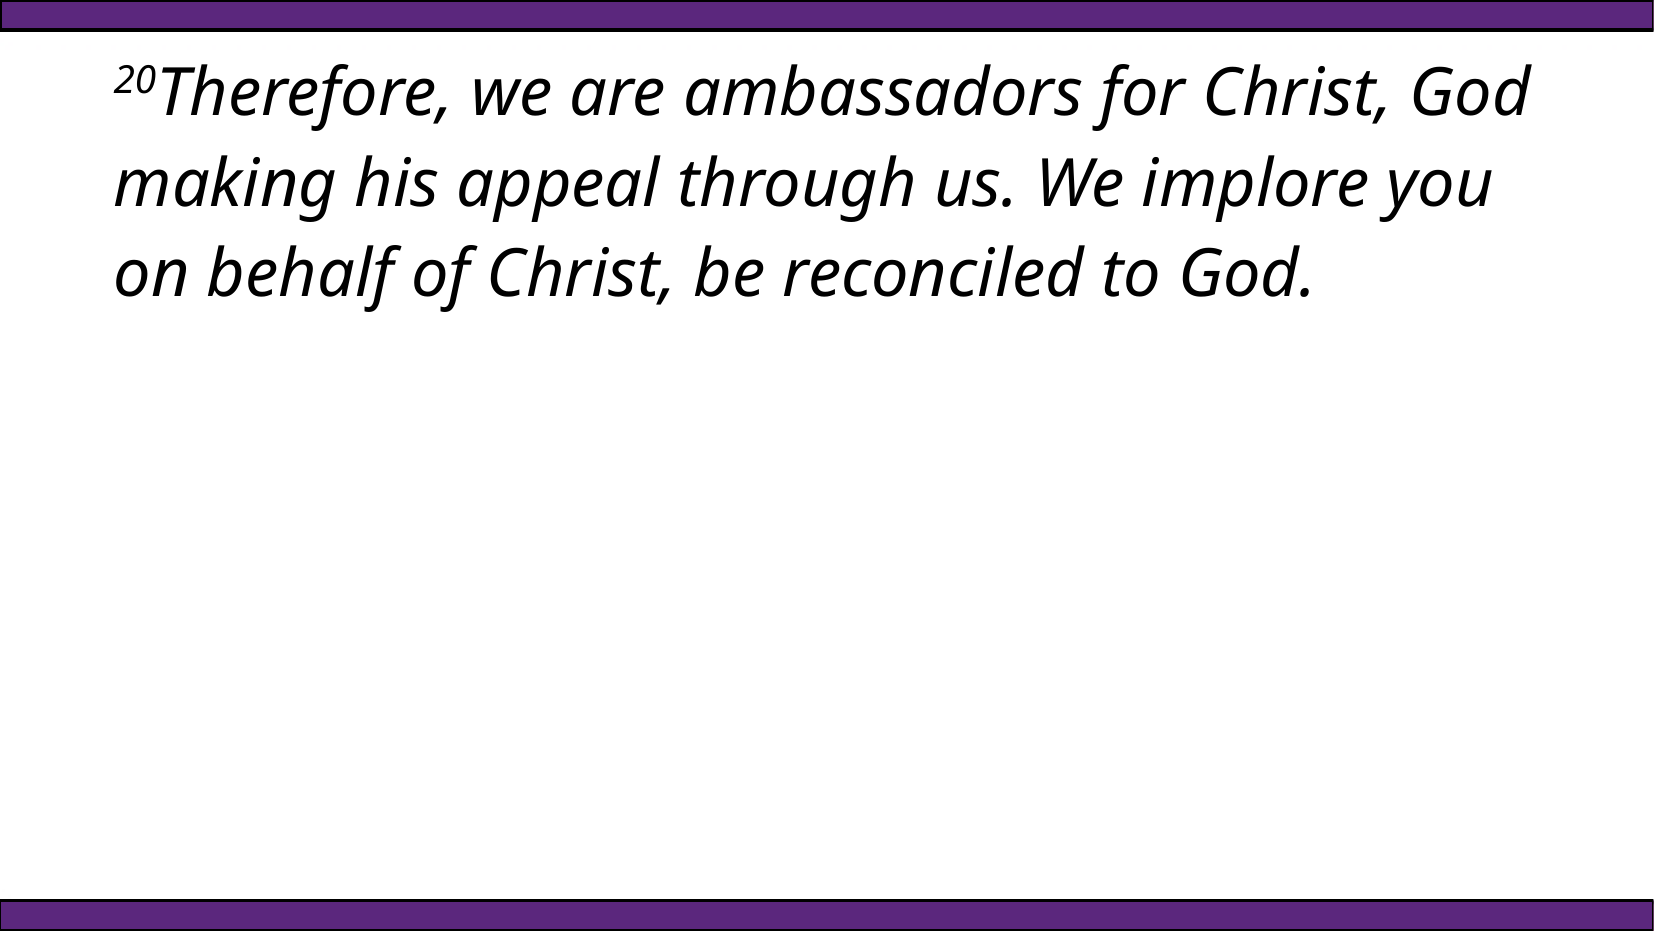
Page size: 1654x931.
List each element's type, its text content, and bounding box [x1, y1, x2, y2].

text_box 20Therefore, we are ambassadors for Christ, God making his appeal through us. We implore you on behalf of Christ, be reconciled to God. [98, 36, 1591, 318]
text_box [0, 900, 1654, 931]
text_box [0, 0, 1654, 31]
picture [0, 31, 1654, 900]
